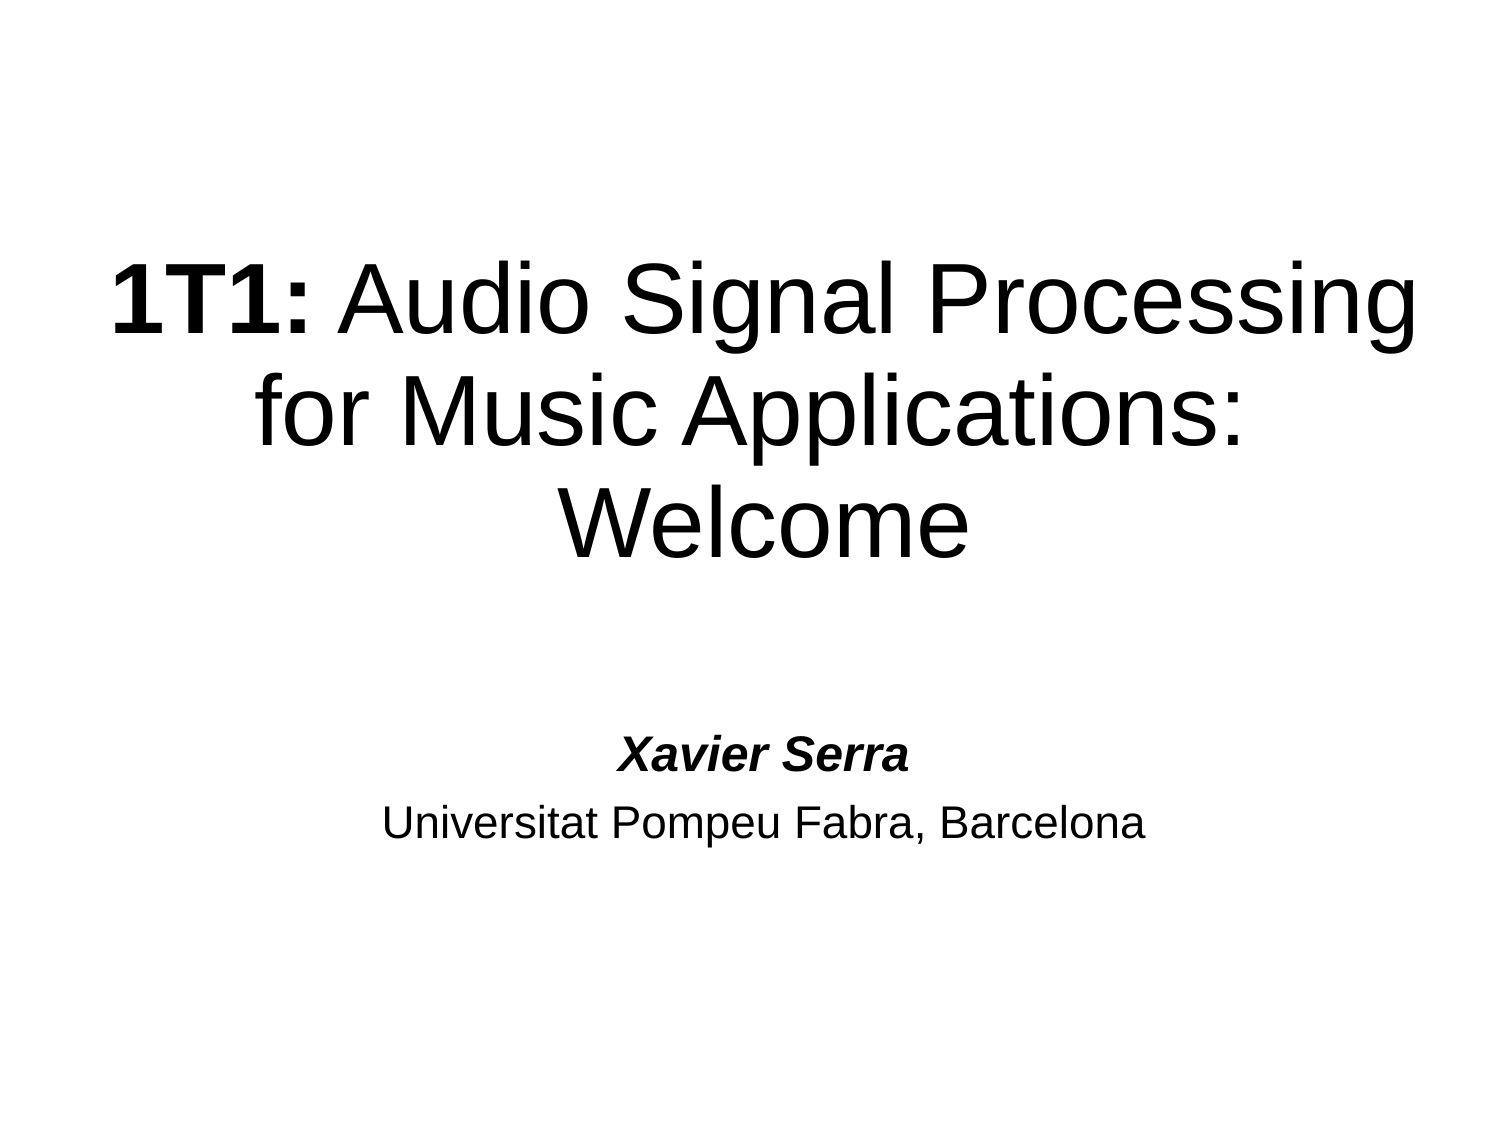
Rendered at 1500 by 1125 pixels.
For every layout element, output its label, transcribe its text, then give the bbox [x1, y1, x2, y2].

text_box Xavier Serra Universitat Pompeu Fabra, Barcelona [307, 718, 1221, 1003]
title 1T1: Audio Signal Processing for Music Applications: Welcome [75, 221, 1456, 601]
